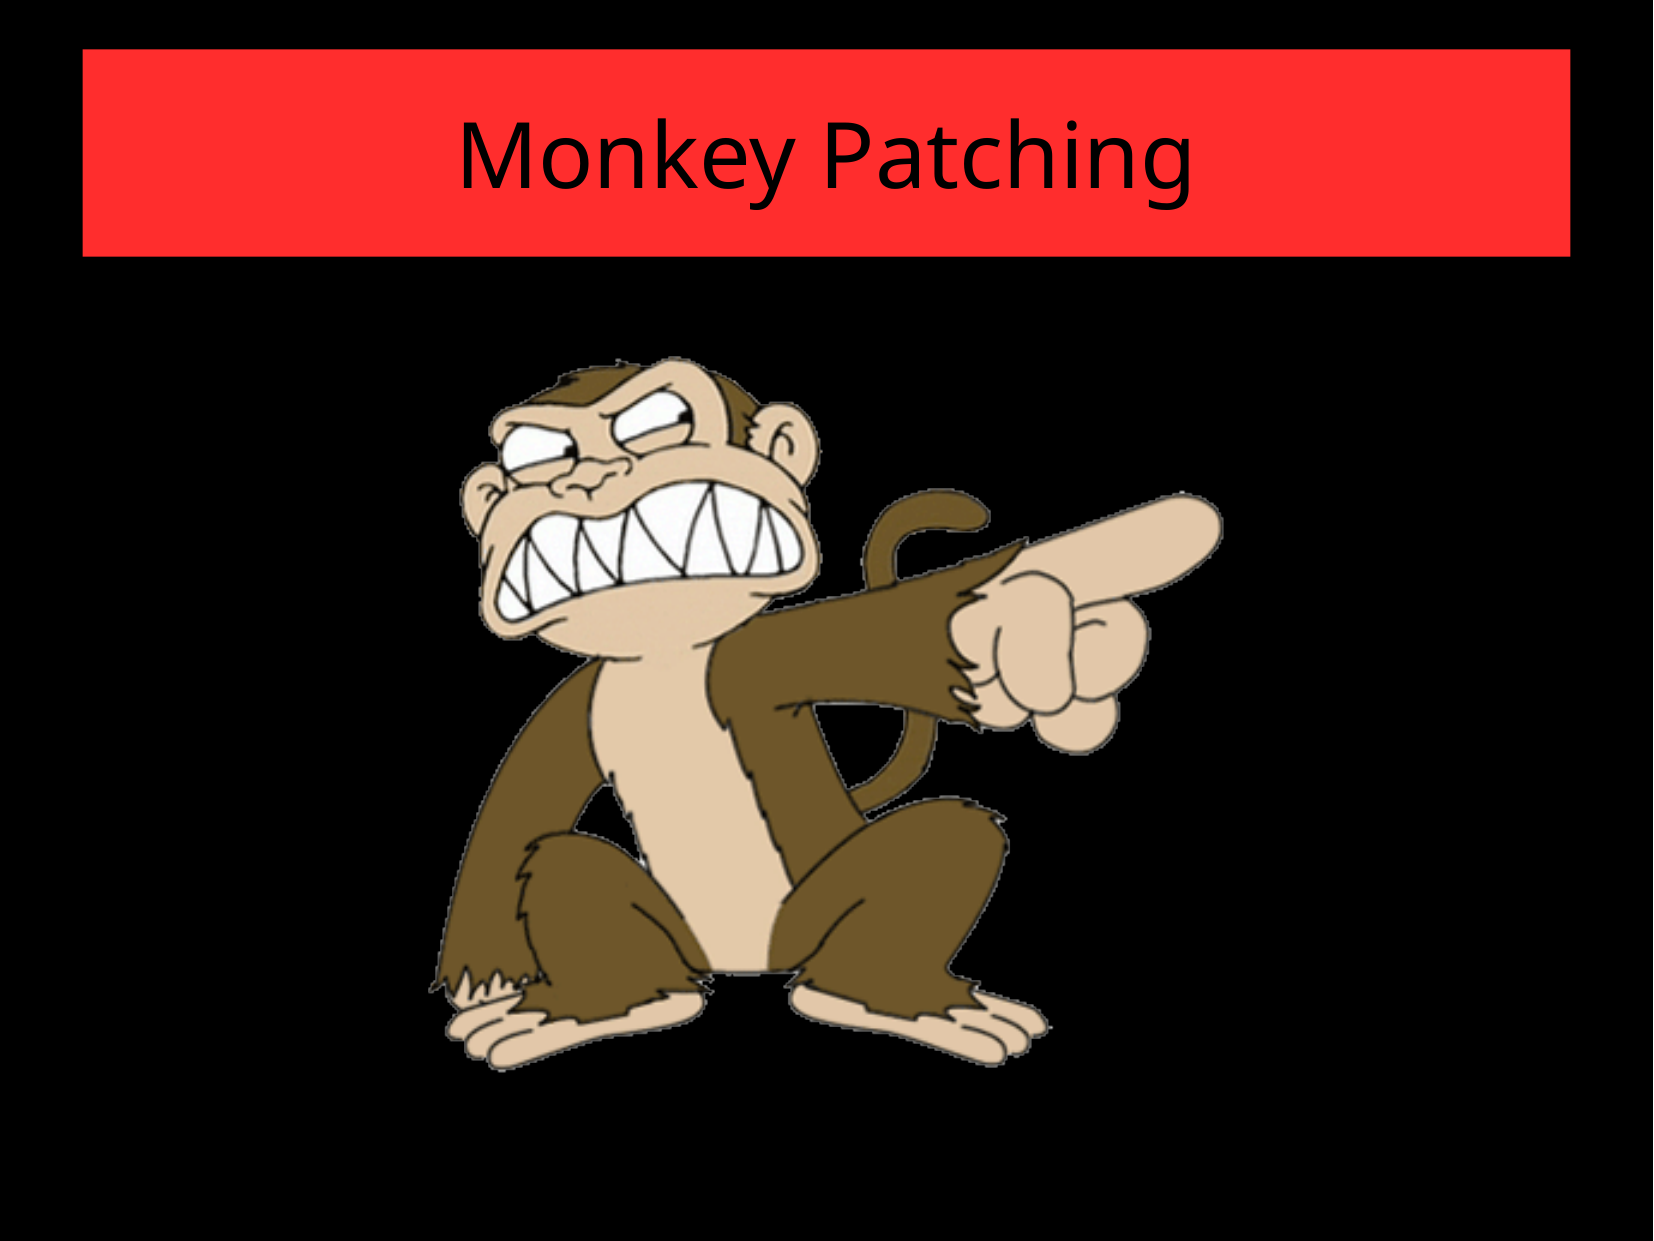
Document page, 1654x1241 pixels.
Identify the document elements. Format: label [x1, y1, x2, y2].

picture [427, 355, 1226, 1075]
